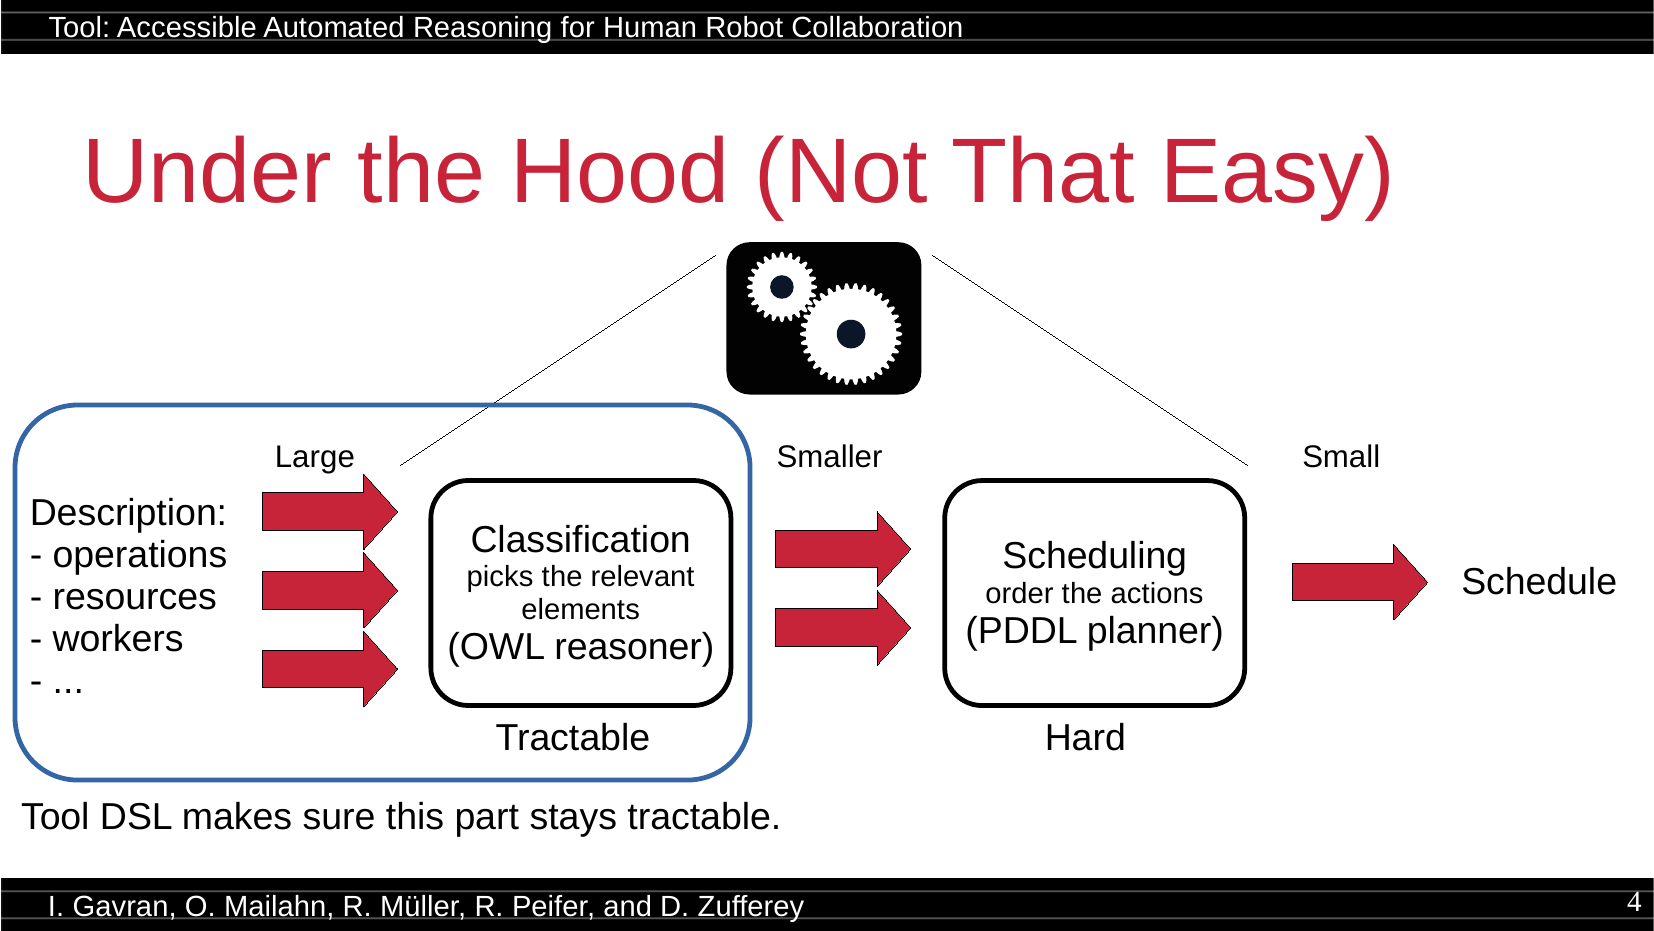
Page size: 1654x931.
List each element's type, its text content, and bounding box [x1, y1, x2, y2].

text_box Schedule [1446, 552, 1632, 610]
text_box [286, 552, 398, 628]
text_box Small [1287, 432, 1396, 482]
text_box [286, 481, 398, 550]
text_box [286, 631, 398, 707]
text_box Scheduling order the actions (PDDL planner) [944, 480, 1245, 706]
text_box Description: - operations - resources - workers - ... [18, 483, 286, 751]
text_box Tool: Accessible Automated Reasoning for Human Robot Collaboration [33, 4, 980, 52]
text_box Hard [1030, 708, 1141, 766]
text_box I. Gavran, O. Mailahn, R. Müller, R. Peifer, and D. Zufferey [33, 882, 841, 931]
text_box [775, 511, 911, 587]
picture [1, 878, 1654, 931]
text_box Large [259, 432, 371, 482]
text_box [775, 590, 911, 666]
text_box Tool DSL makes sure this part stays tractable. [6, 787, 797, 845]
text_box [1292, 544, 1428, 620]
text_box Classification picks the relevant elements (OWL reasoner) [430, 480, 731, 706]
text_box Smaller [761, 432, 898, 482]
picture [713, 240, 935, 397]
text_box Tractable [480, 708, 665, 766]
picture [1, 0, 1654, 54]
title Under the Hood (Not That Easy) [82, 92, 1571, 249]
